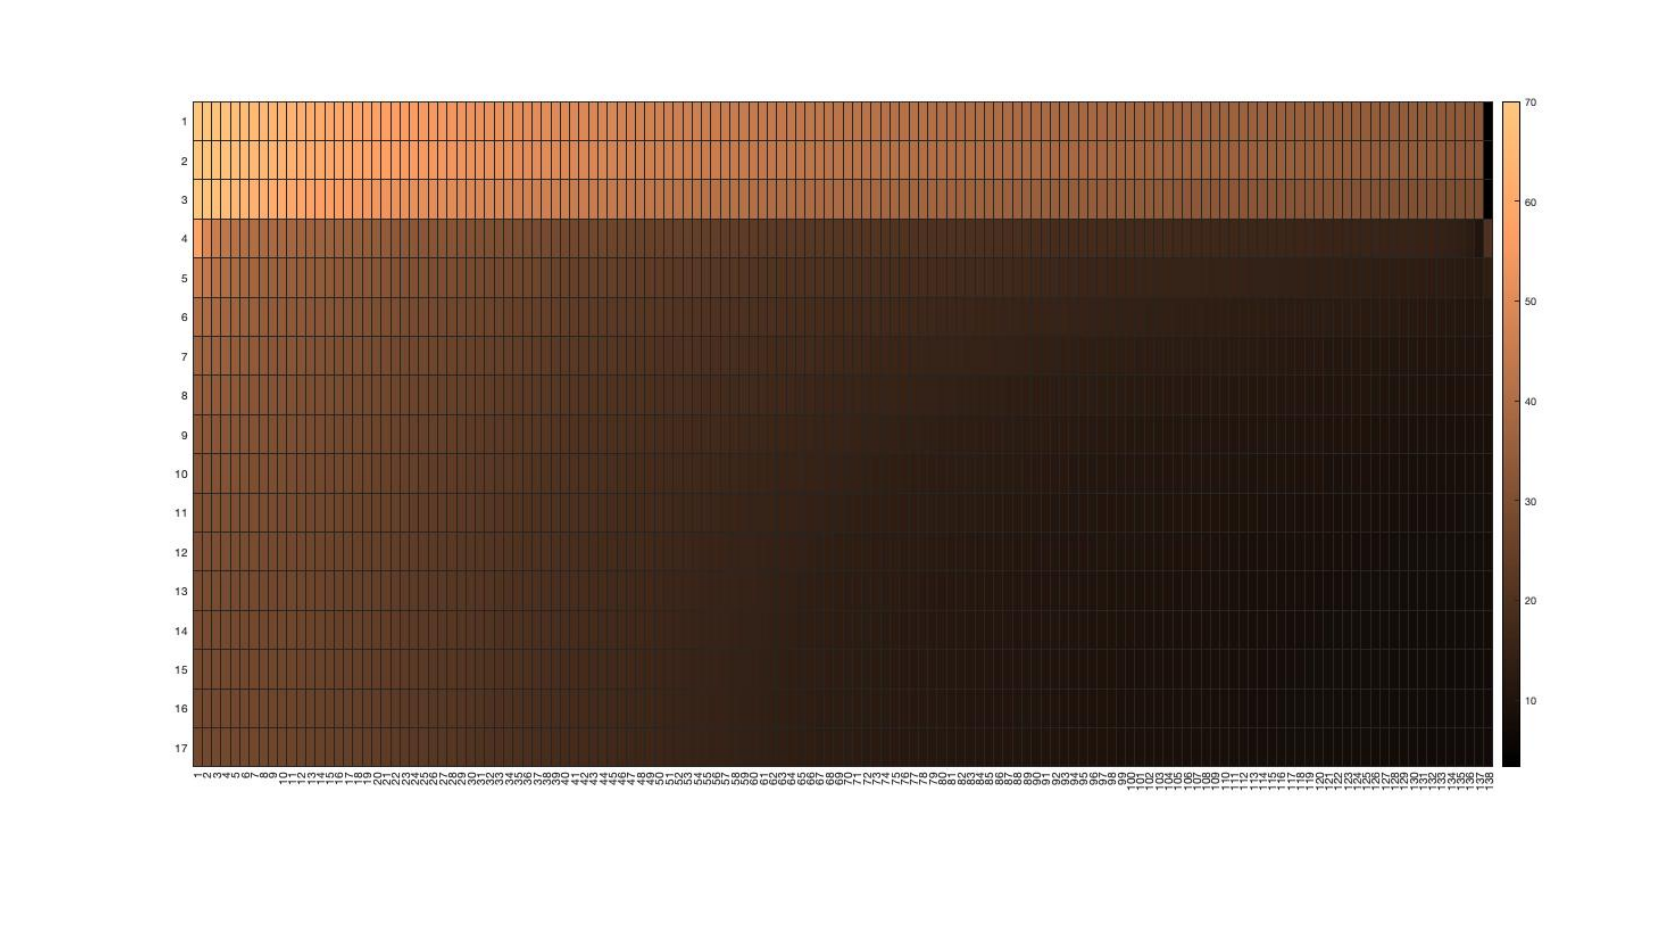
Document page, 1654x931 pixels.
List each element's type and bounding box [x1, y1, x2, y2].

picture [0, 40, 1654, 857]
